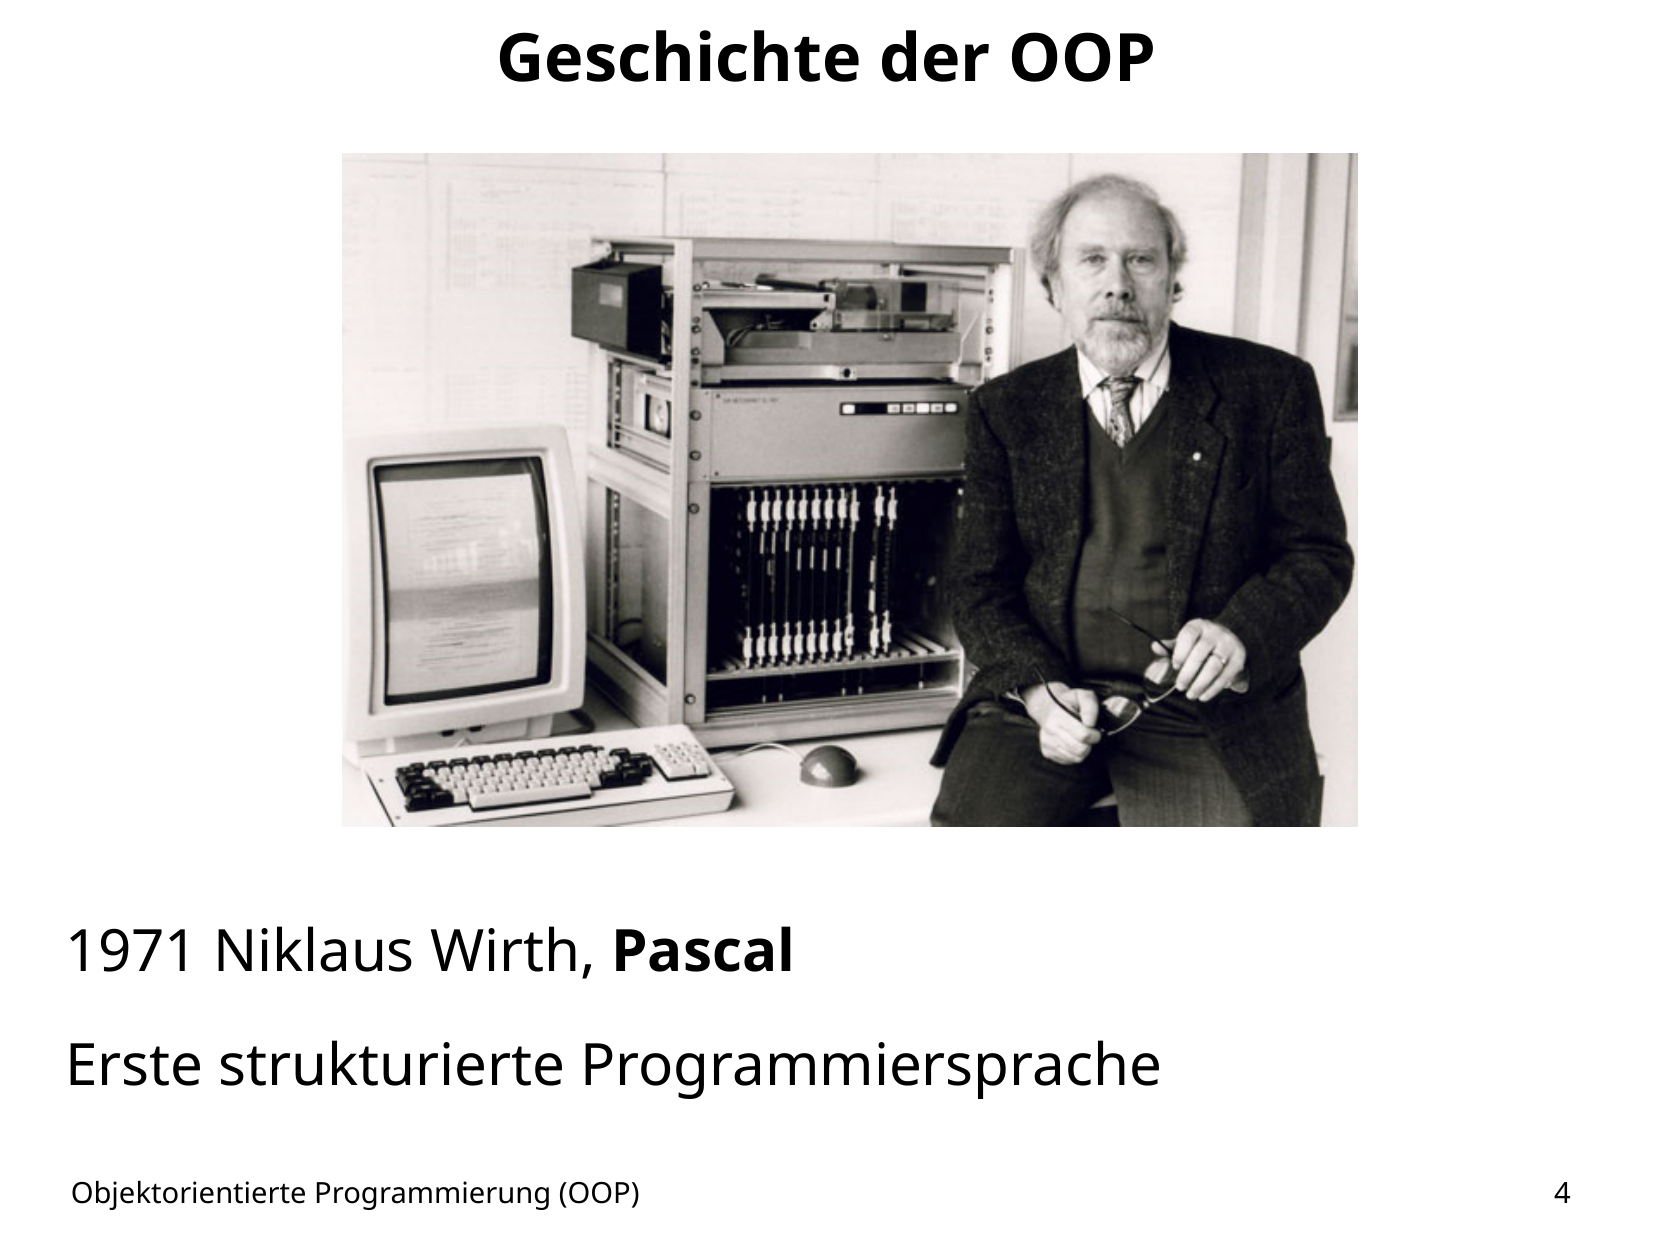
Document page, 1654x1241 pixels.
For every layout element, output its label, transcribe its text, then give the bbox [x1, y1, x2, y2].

picture [342, 153, 1358, 827]
list 1971 Niklaus Wirth, Pascal Erste strukturierte Programmiersprache [64, 909, 1589, 1146]
title Geschichte der OOP [0, 5, 1654, 107]
